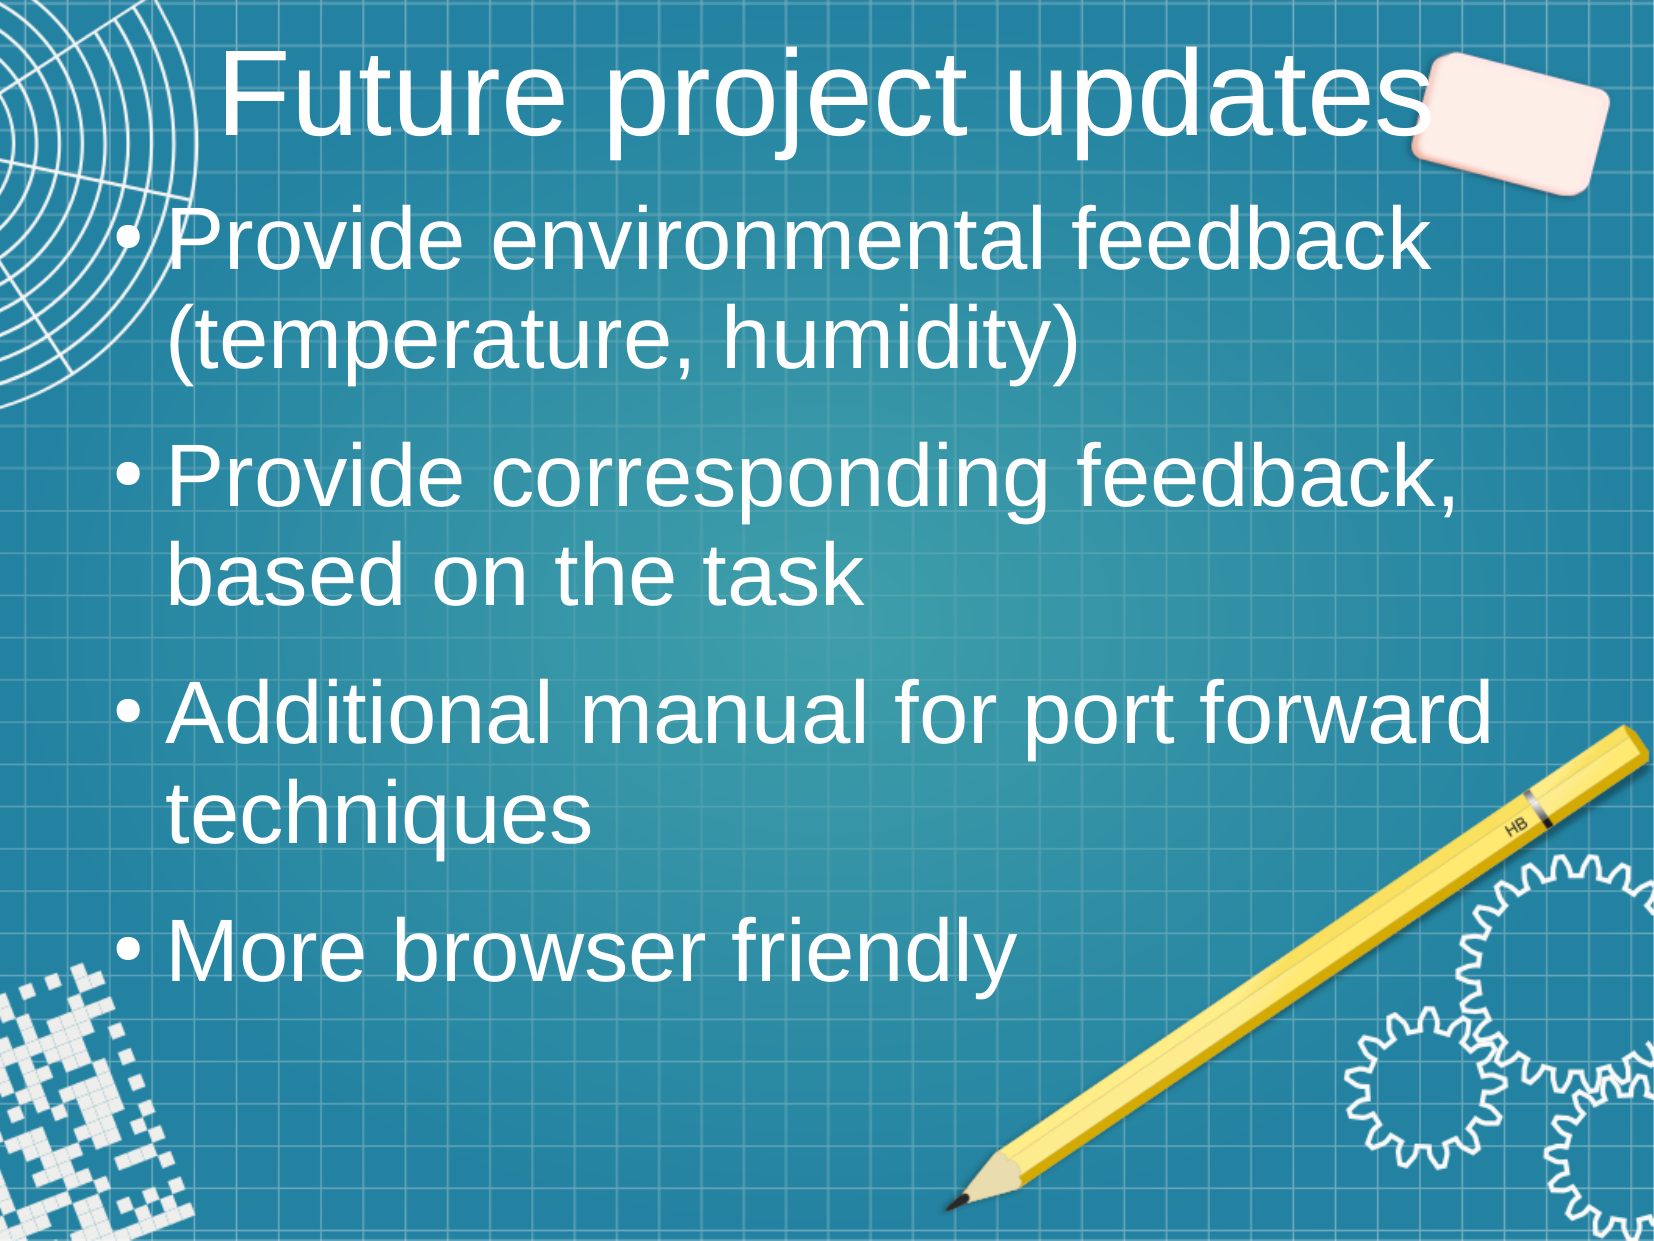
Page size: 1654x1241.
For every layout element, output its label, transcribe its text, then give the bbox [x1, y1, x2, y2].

list Provide environmental feedback (temperature, humidity) Provide corresponding feedback, based on the task Additional manual for port forward techniques More browser friendly [94, 188, 1583, 1111]
title Future project updates [82, 11, 1571, 174]
picture [0, 0, 1654, 1241]
